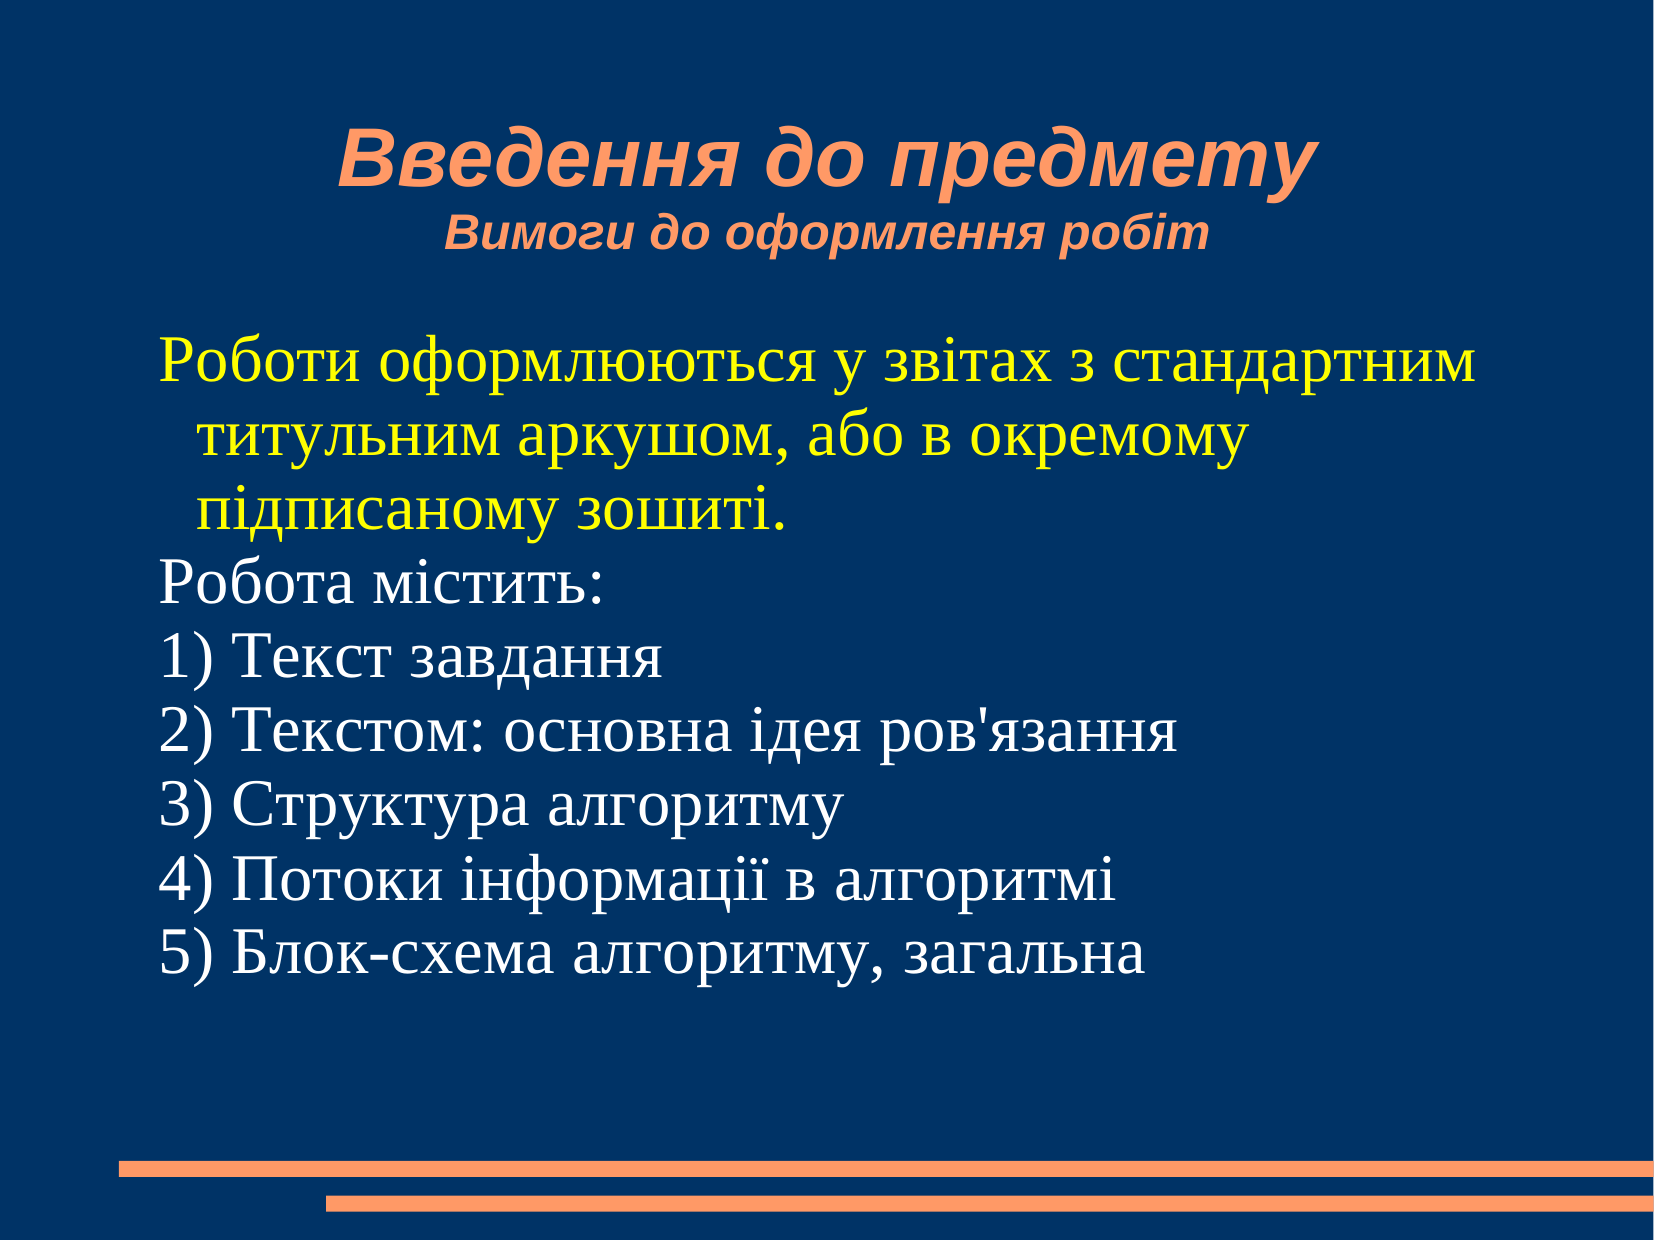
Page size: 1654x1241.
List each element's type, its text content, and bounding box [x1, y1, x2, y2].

list Роботи оформлюються у звітах з стандартним титульним аркушом, або в окремому підписаному зошиті. Робота містить: 1) Текст завдання 2) Текстом: основна ідея ров'язання 3) Структура алгоритму 4) Потоки інформації в алгоритмі 5) Блок-схема алгоритму, загальна [121, 322, 1561, 1132]
title Введення до предмету Вимоги до оформлення робіт [121, 46, 1534, 325]
